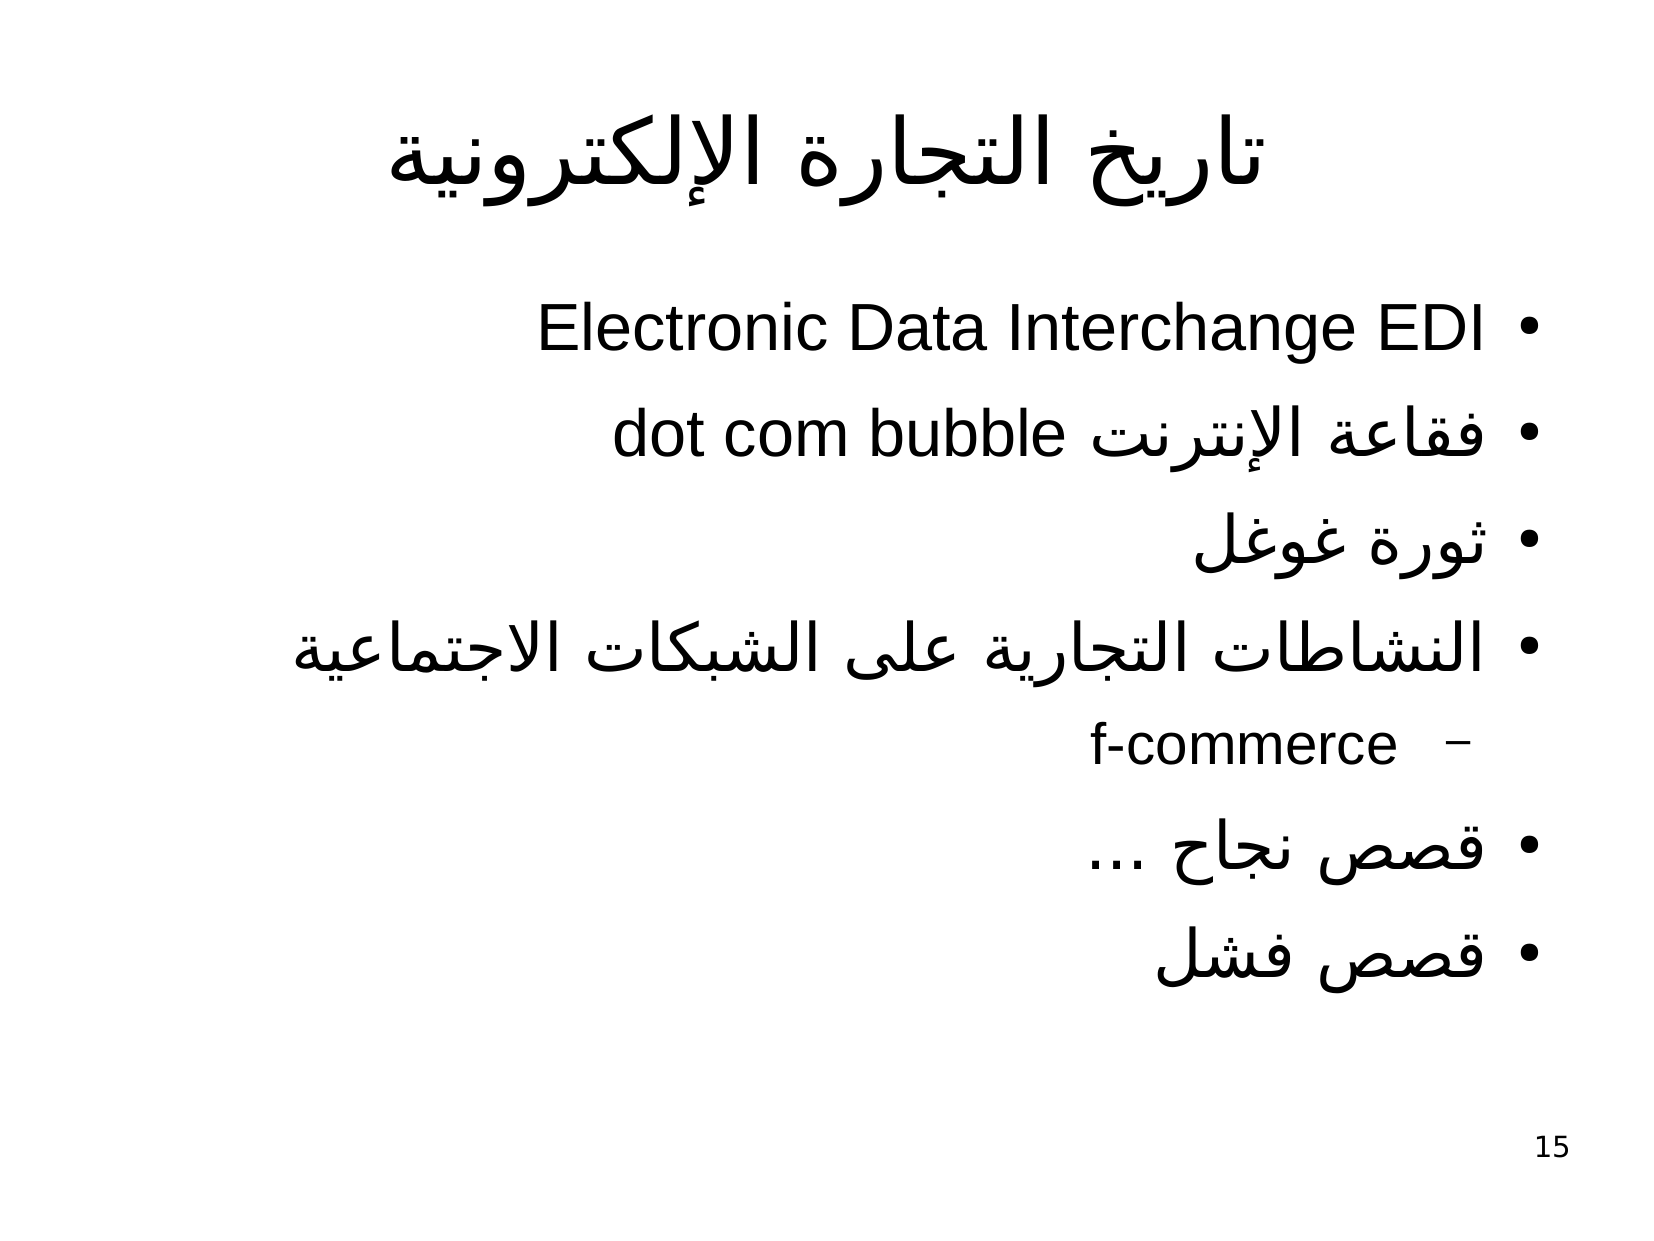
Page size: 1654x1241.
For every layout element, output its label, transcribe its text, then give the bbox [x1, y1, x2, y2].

title تاريخ التجارة الإلكترونية [82, 49, 1571, 257]
list Electronic Data Interchange EDI فقاعة الإنترنت dot com bubble ثورة غوغل النشاطات التجارية على الشبكات الاجتماعية f-commerce قصص نجاح ... قصص فشل [82, 290, 1560, 1087]
